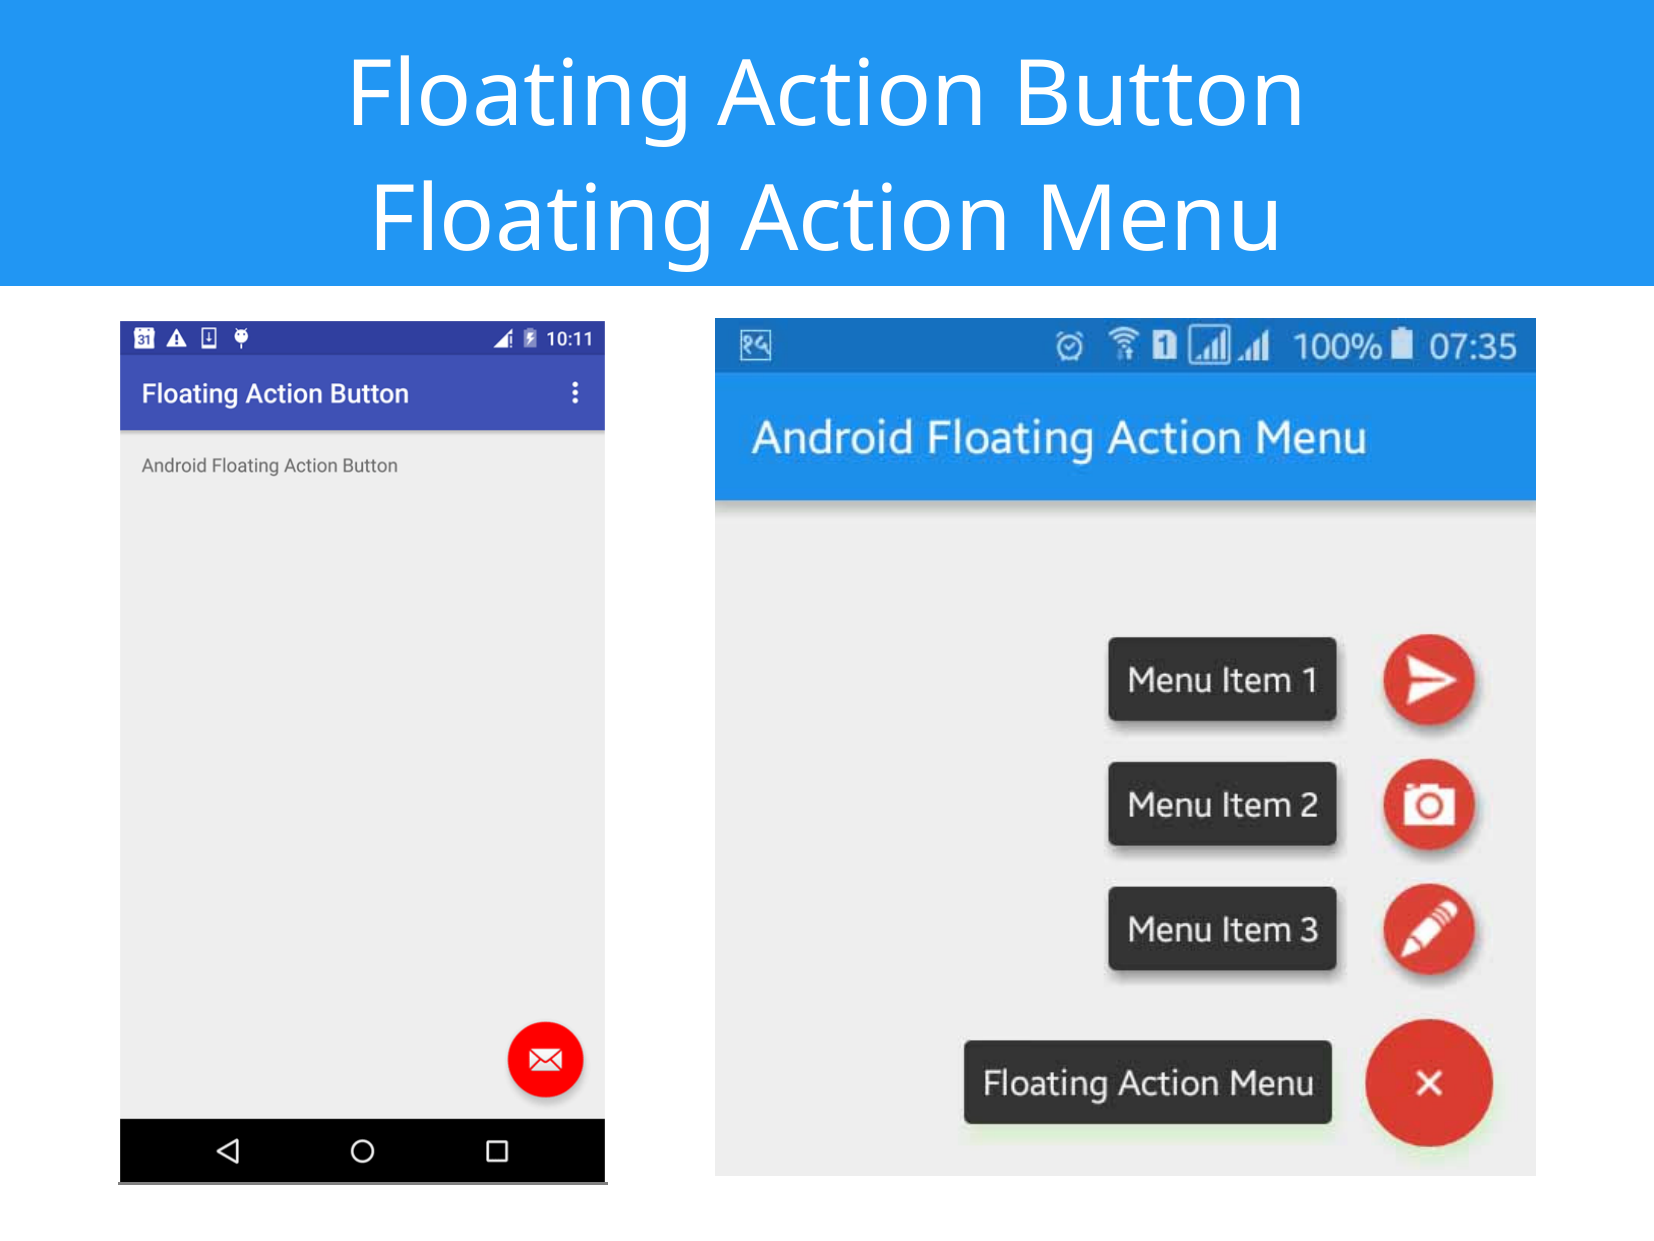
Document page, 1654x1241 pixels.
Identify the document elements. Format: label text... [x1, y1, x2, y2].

picture [118, 318, 608, 1182]
title Floating Action Button Floating Action Menu [82, 27, 1571, 278]
picture [715, 318, 1536, 1176]
